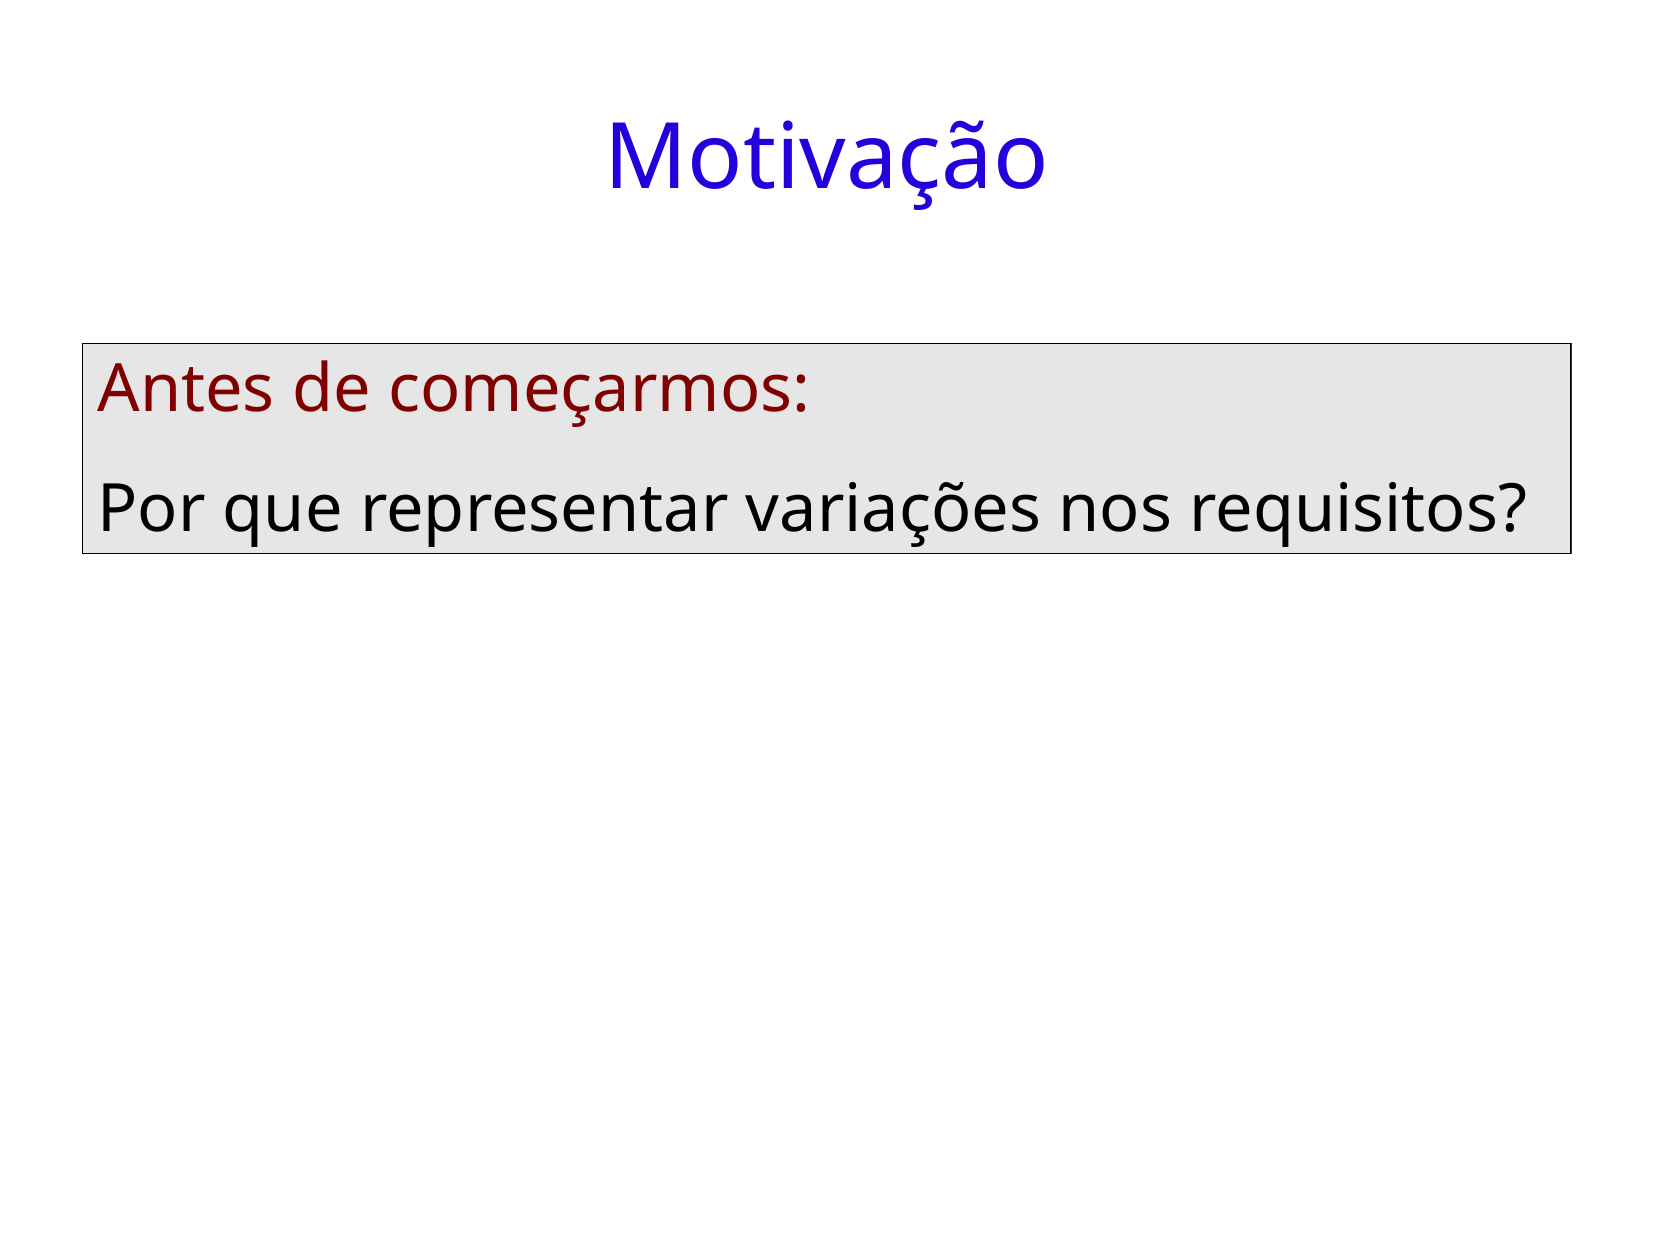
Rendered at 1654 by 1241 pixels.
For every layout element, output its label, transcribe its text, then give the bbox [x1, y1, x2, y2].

list Antes de começarmos: Por que representar variações nos requisitos? [82, 343, 1571, 554]
title Motivação [82, 49, 1571, 257]
